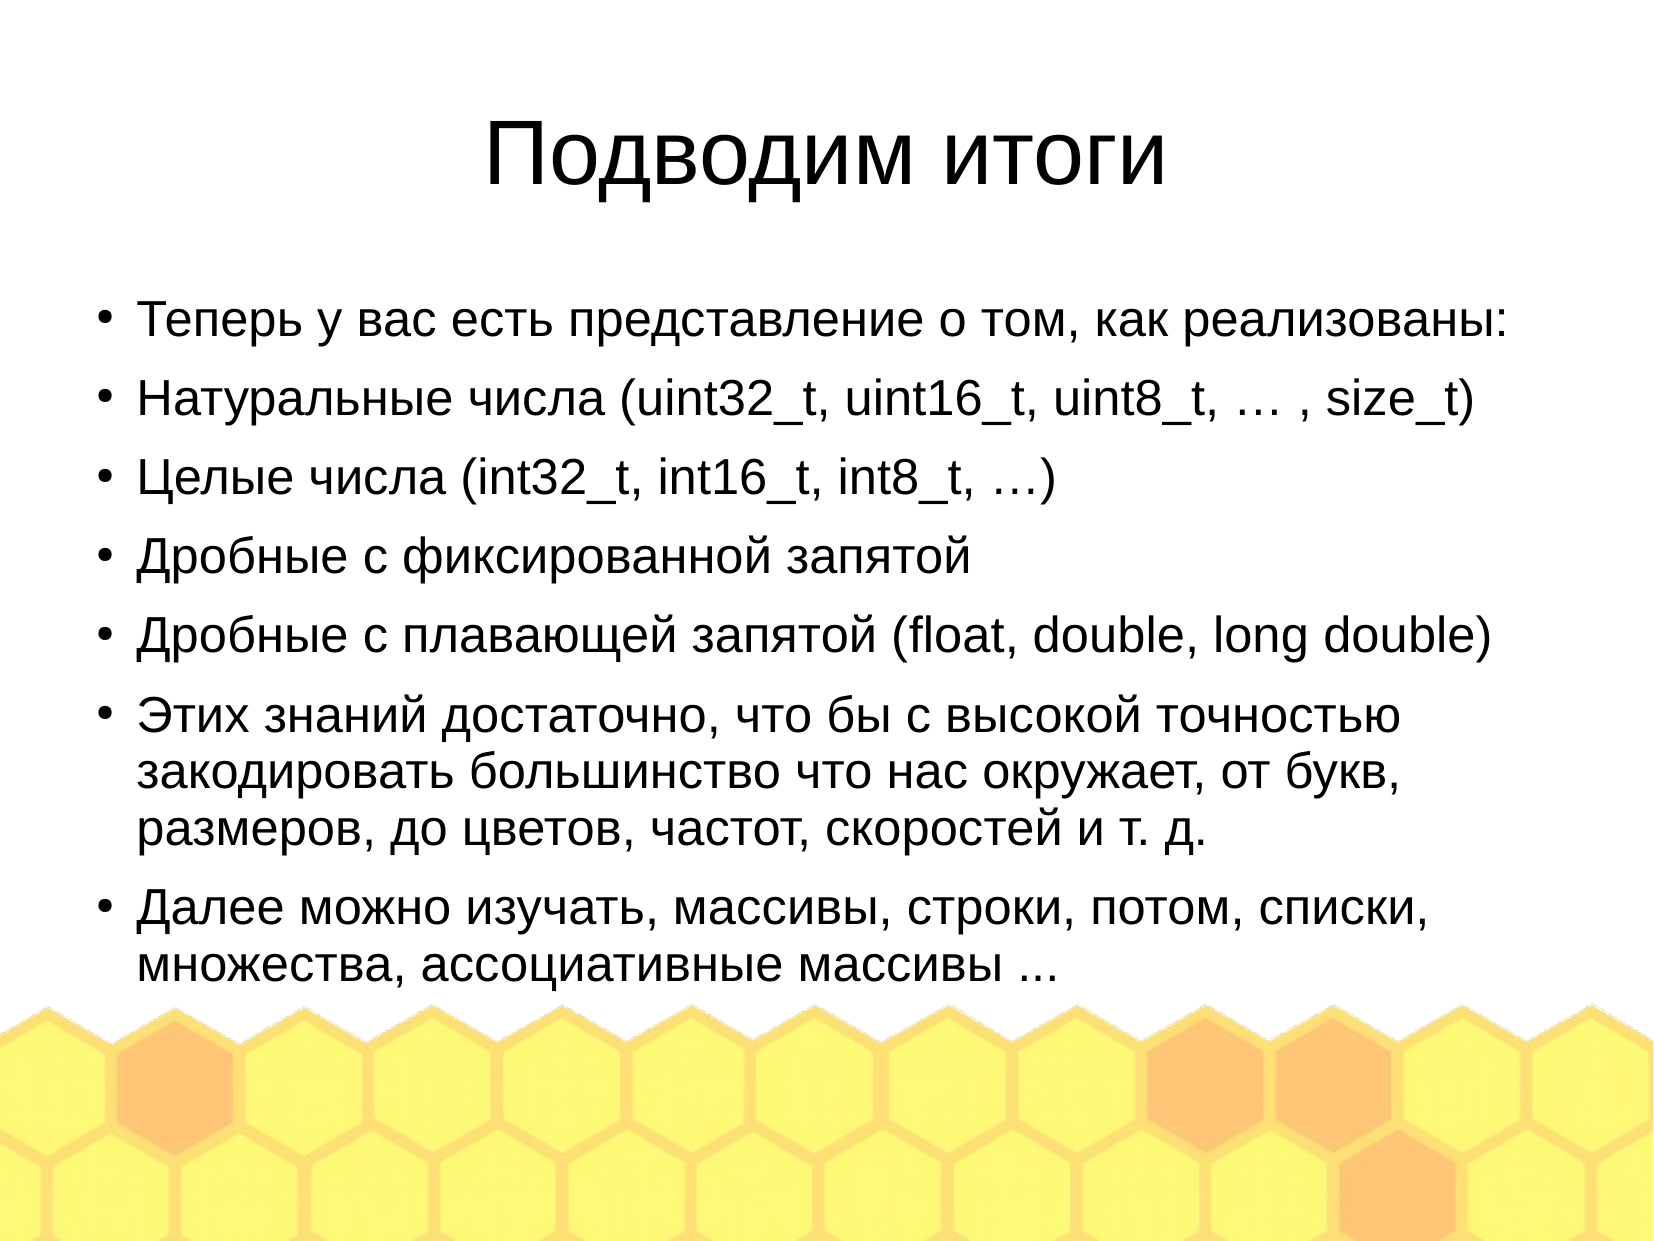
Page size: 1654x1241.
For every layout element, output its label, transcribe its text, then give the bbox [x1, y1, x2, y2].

title Подводим итоги [82, 49, 1571, 257]
list Теперь у вас есть представление о том, как реализованы: Натуральные числа (uint32_t, uint16_t, uint8_t, … , size_t) Целые числа (int32_t, int16_t, int8_t, …) Дробные с фиксированной запятой Дробные с плавающей запятой (float, double, long double) Этих знаний достаточно, что бы с высокой точностью закодировать большинство что нас окружает, от букв, размеров, до цветов, частот, скоростей и т. д. Далее можно изучать, массивы, строки, потом, списки, множества, ассоциативные массивы ... [82, 290, 1571, 1010]
picture [0, 1001, 1654, 1241]
